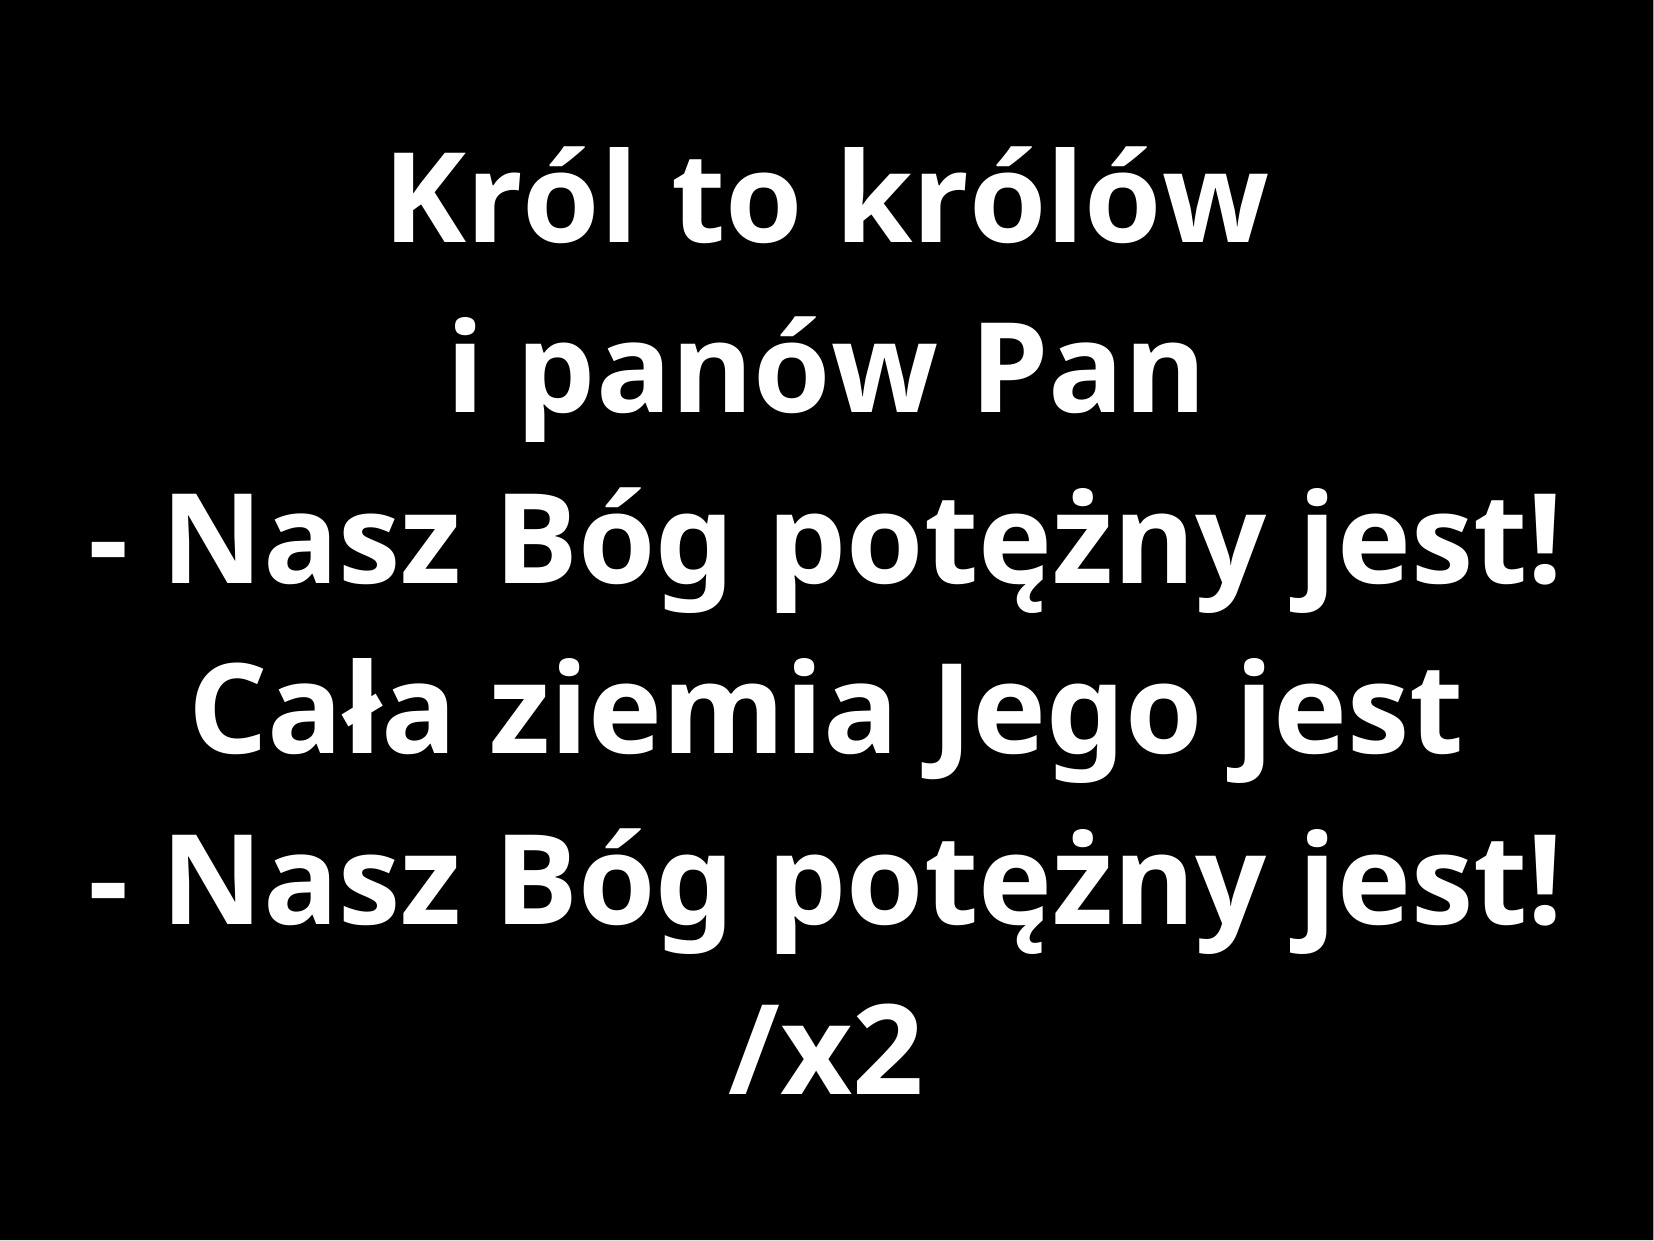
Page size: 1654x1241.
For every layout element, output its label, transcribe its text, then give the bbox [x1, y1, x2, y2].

title Król to królów i panów Pan - Nasz Bóg potężny jest! Cała ziemia Jego jest - Nasz Bóg potężny jest! /x2 [0, 0, 1654, 1241]
